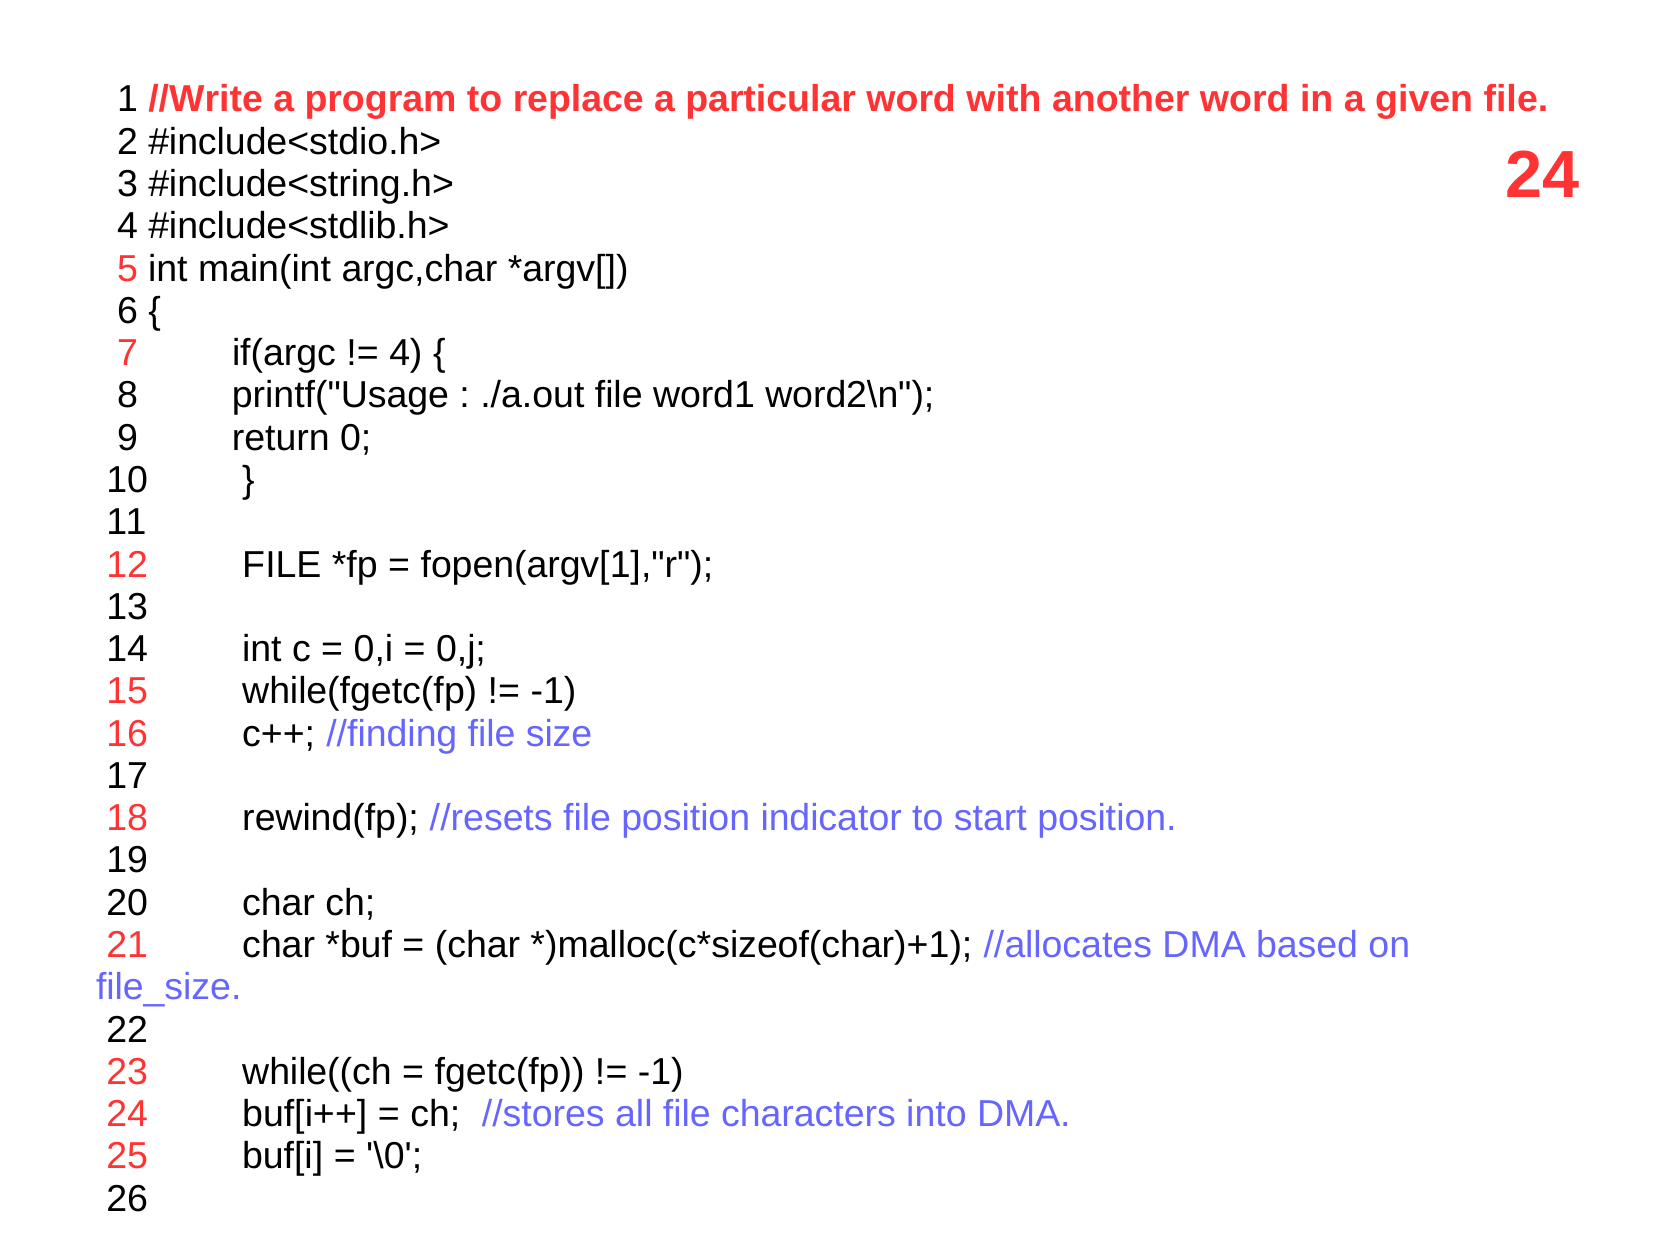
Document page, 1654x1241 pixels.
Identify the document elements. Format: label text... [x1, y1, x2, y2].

text_box 24 [1490, 129, 1595, 225]
text_box 1 //Write a program to replace a particular word with another word in a given file. 2 #include<stdio.h> 3 #include<string.h> 4 #include<stdlib.h> 5 int main(int argc,char *argv[]) 6 { 7 if(argc != 4) { 8 printf("Usage : ./a.out file word1 word2\n"); 9 return 0; 10 } 11 12 FILE *fp = fopen(argv[1],"r"); 13 14 int c = 0,i = 0,j; 15 while(fgetc(fp) != -1) 16 c++; //finding file size 17 18 rewind(fp); //resets file position indicator to start position. 19 20 char ch; 21 char *buf = (char *)malloc(c*sizeof(char)+1); //allocates DMA based on file_size. 22 23 while((ch = fgetc(fp)) != -1) 24 buf[i++] = ch; //stores all file characters into DMA. 25 buf[i] = '\0'; 26 [81, 70, 1579, 1221]
